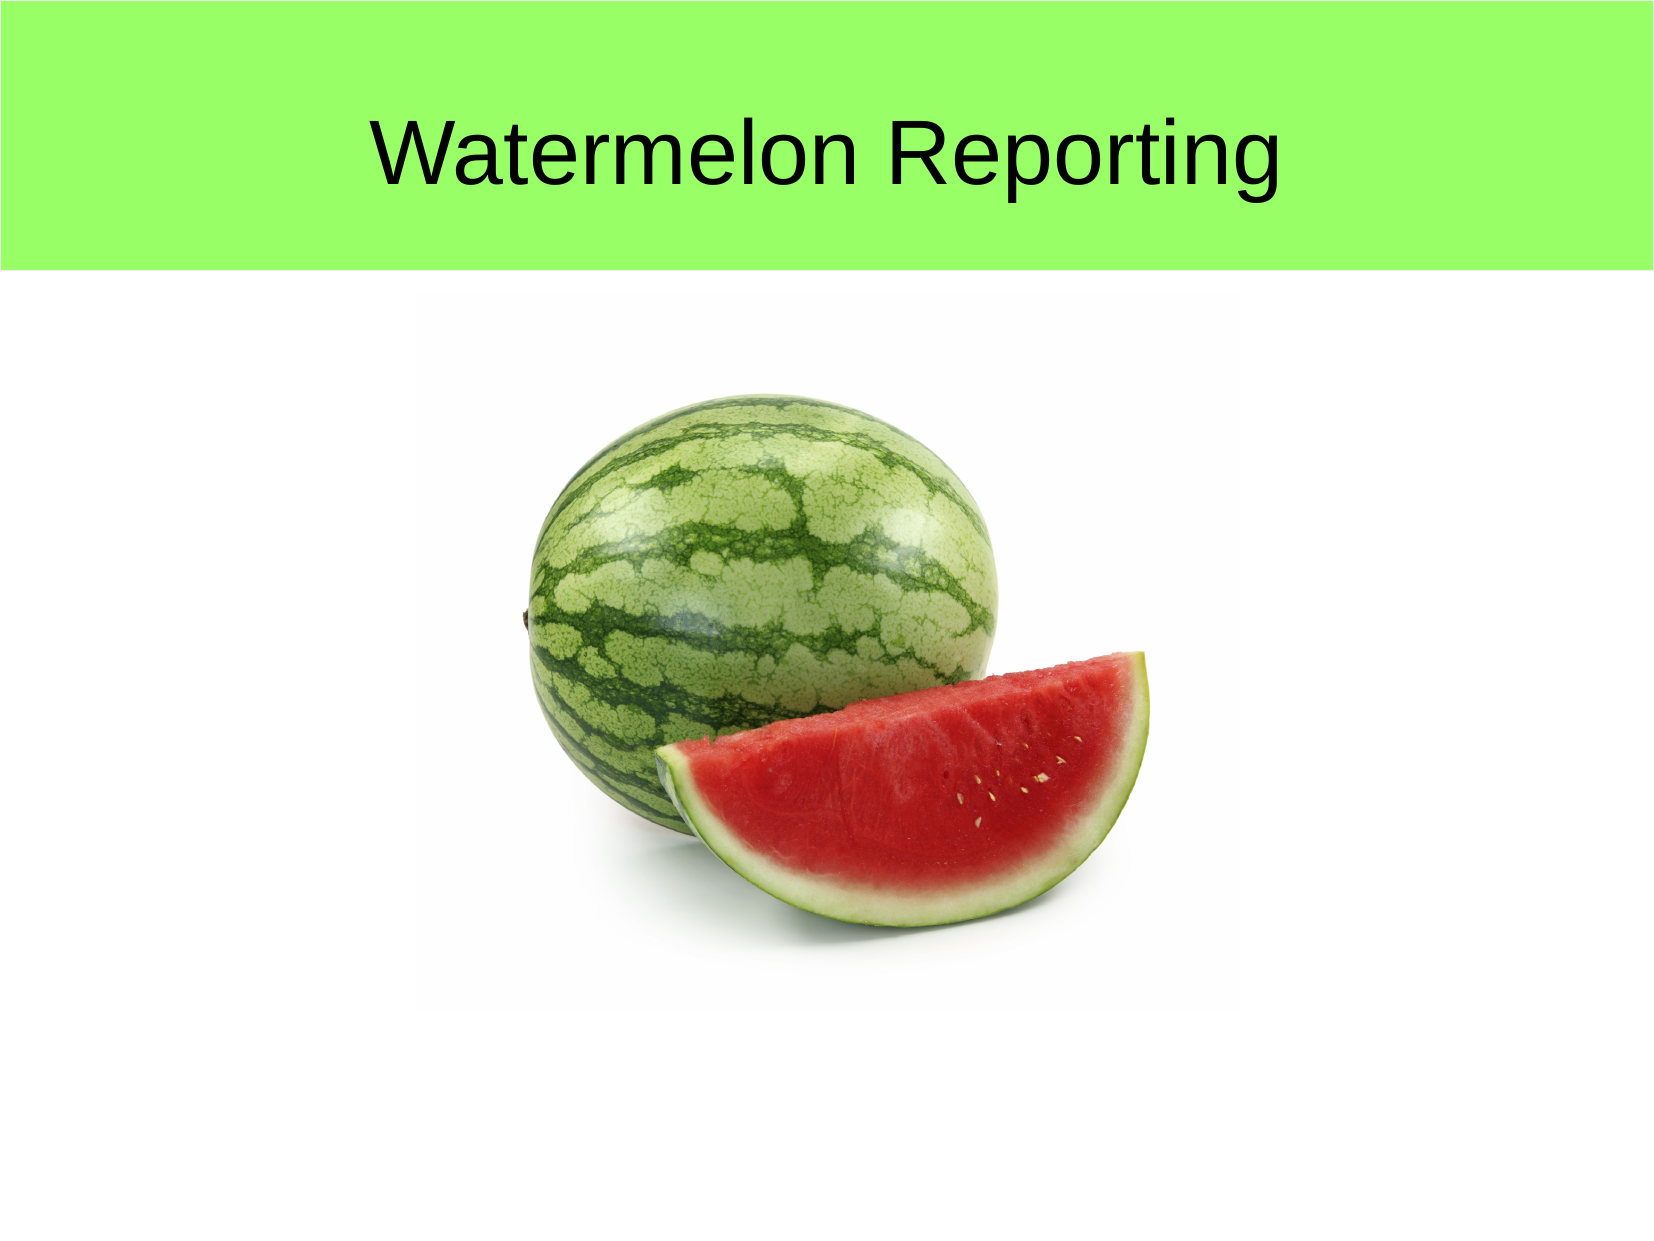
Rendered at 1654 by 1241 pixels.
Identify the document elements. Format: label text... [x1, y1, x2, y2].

picture [415, 290, 1239, 1010]
title Watermelon Reporting [82, 49, 1571, 257]
